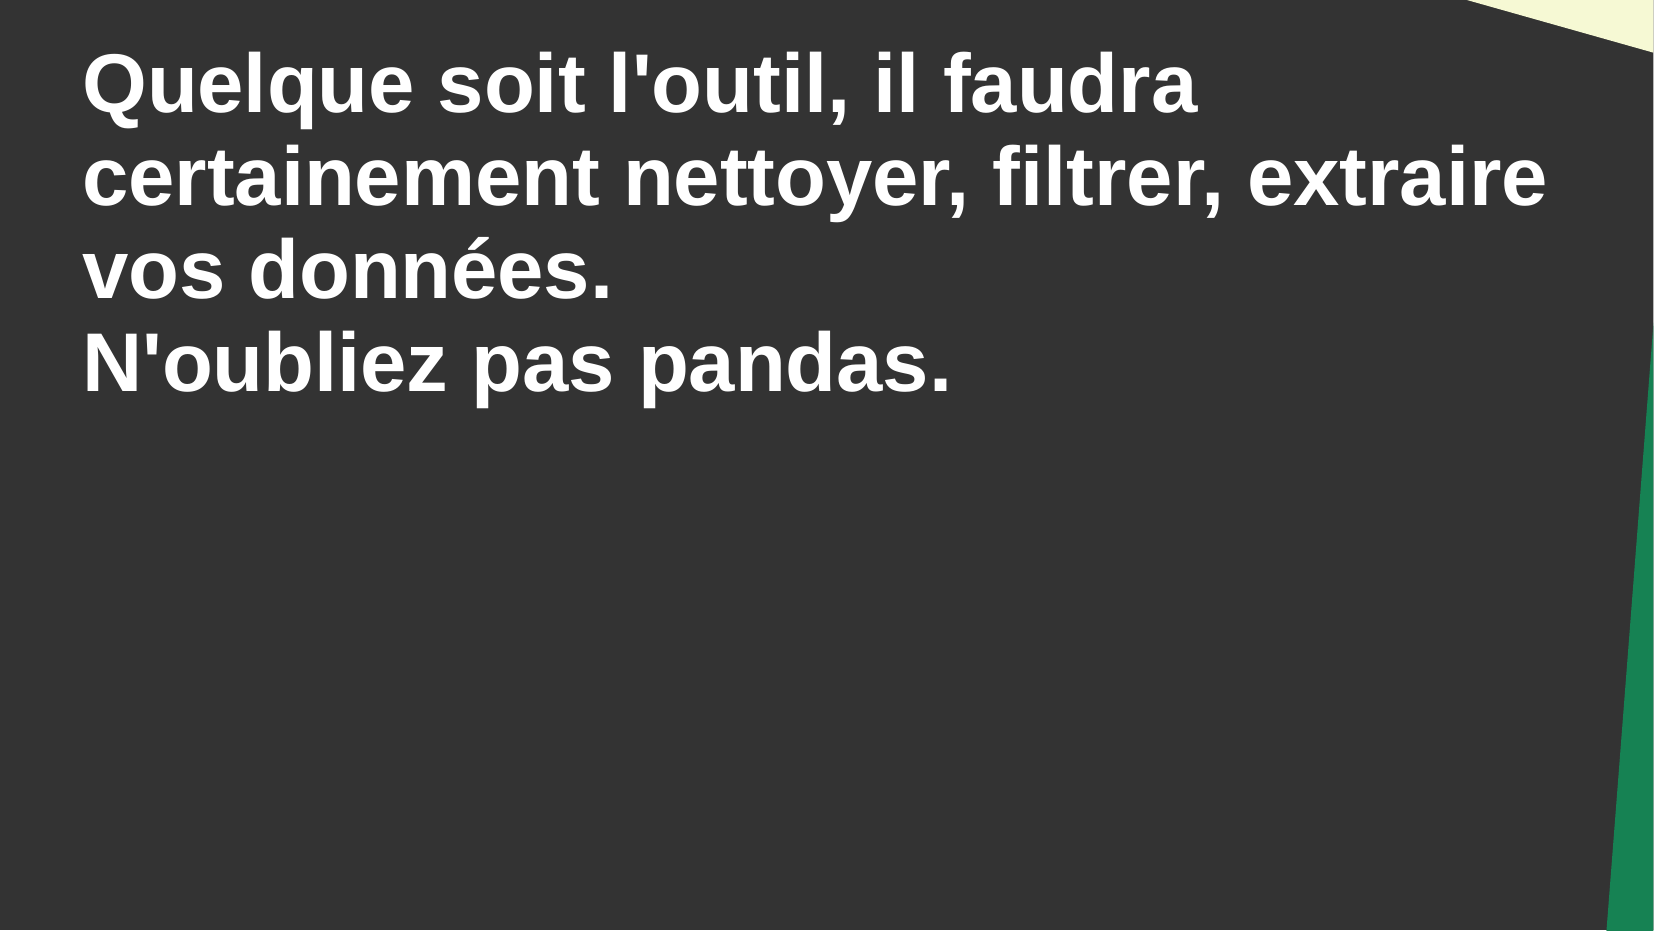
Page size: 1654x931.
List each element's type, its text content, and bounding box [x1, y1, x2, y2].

text_box [1606, 316, 1654, 931]
title Quelque soit l'outil, il faudra certainement nettoyer, filtrer, extraire vos données. N'oubliez pas pandas. [82, 37, 1571, 410]
text_box [1466, 0, 1654, 53]
